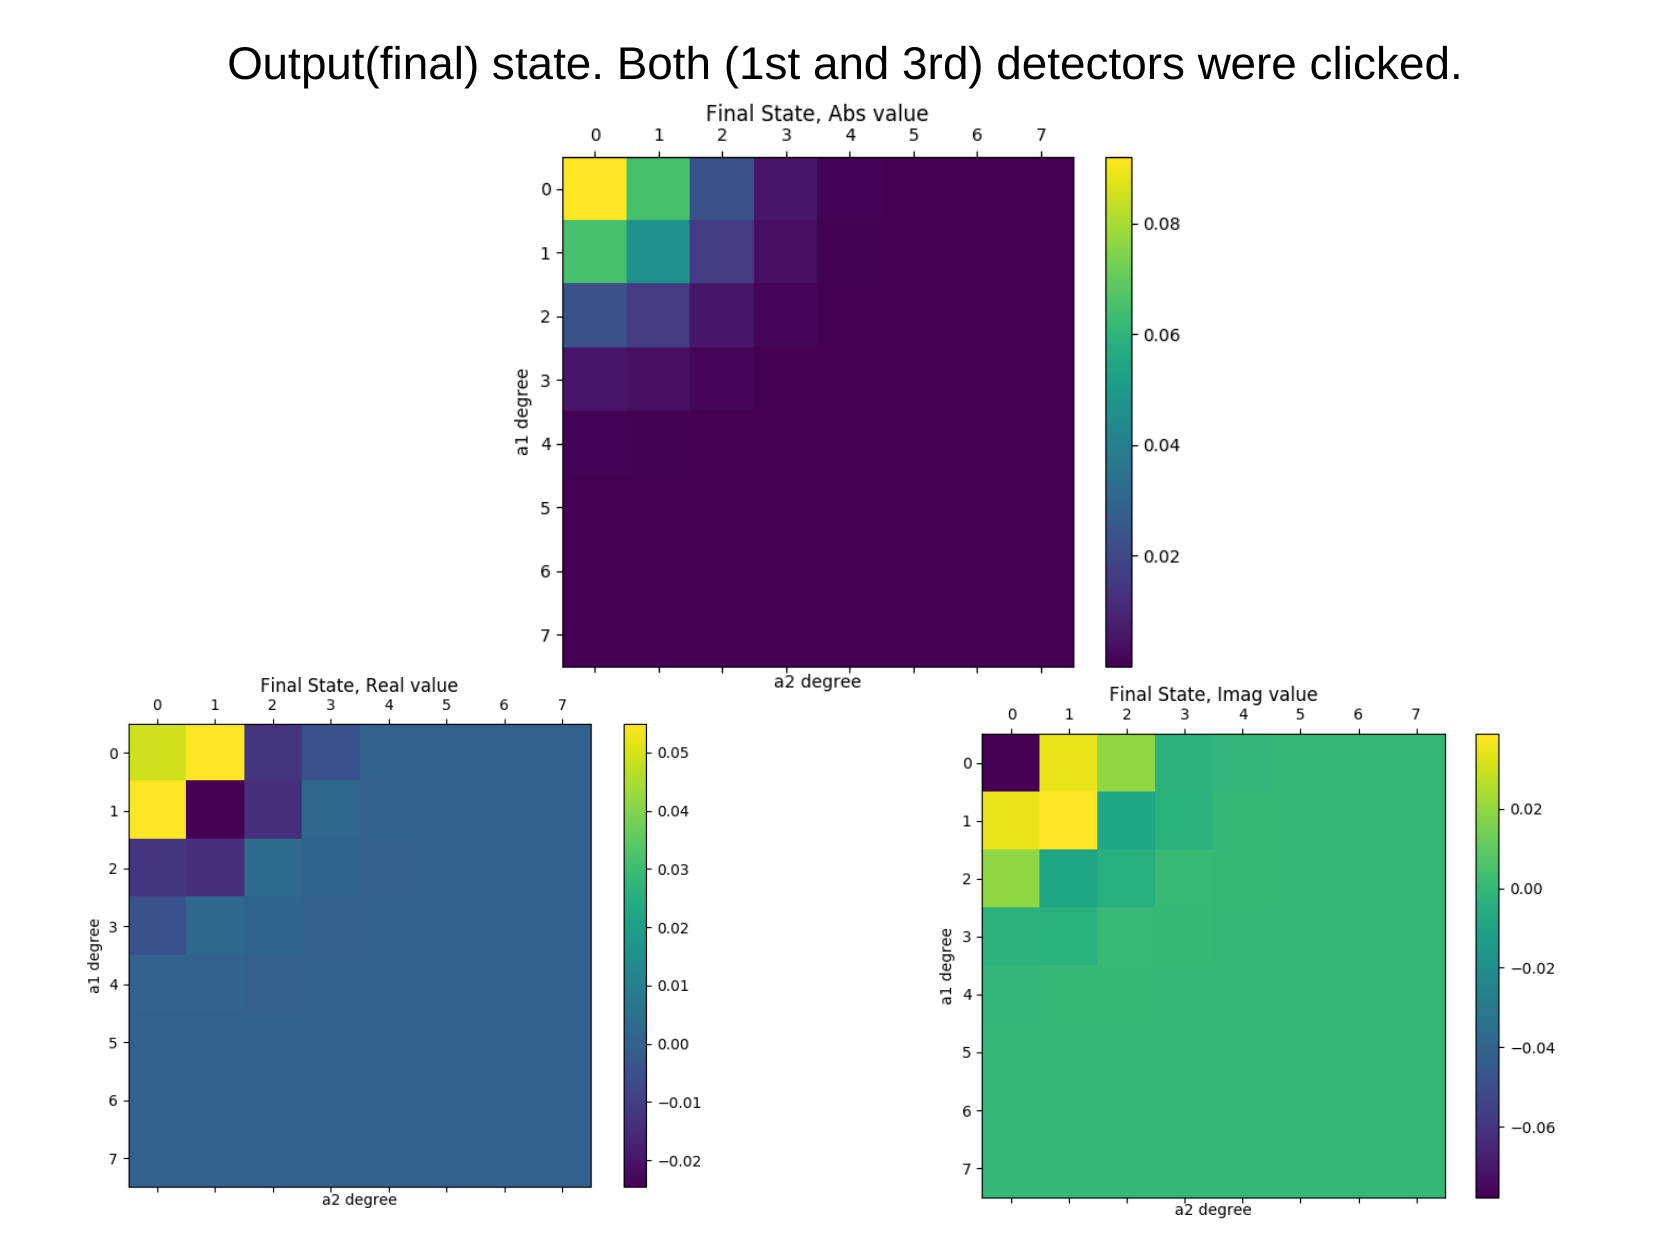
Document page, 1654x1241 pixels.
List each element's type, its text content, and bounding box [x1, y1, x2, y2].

text_box Output(final) state. Both (1st and 3rd) detectors were clicked. [212, 30, 1501, 107]
picture [73, 93, 1559, 1226]
